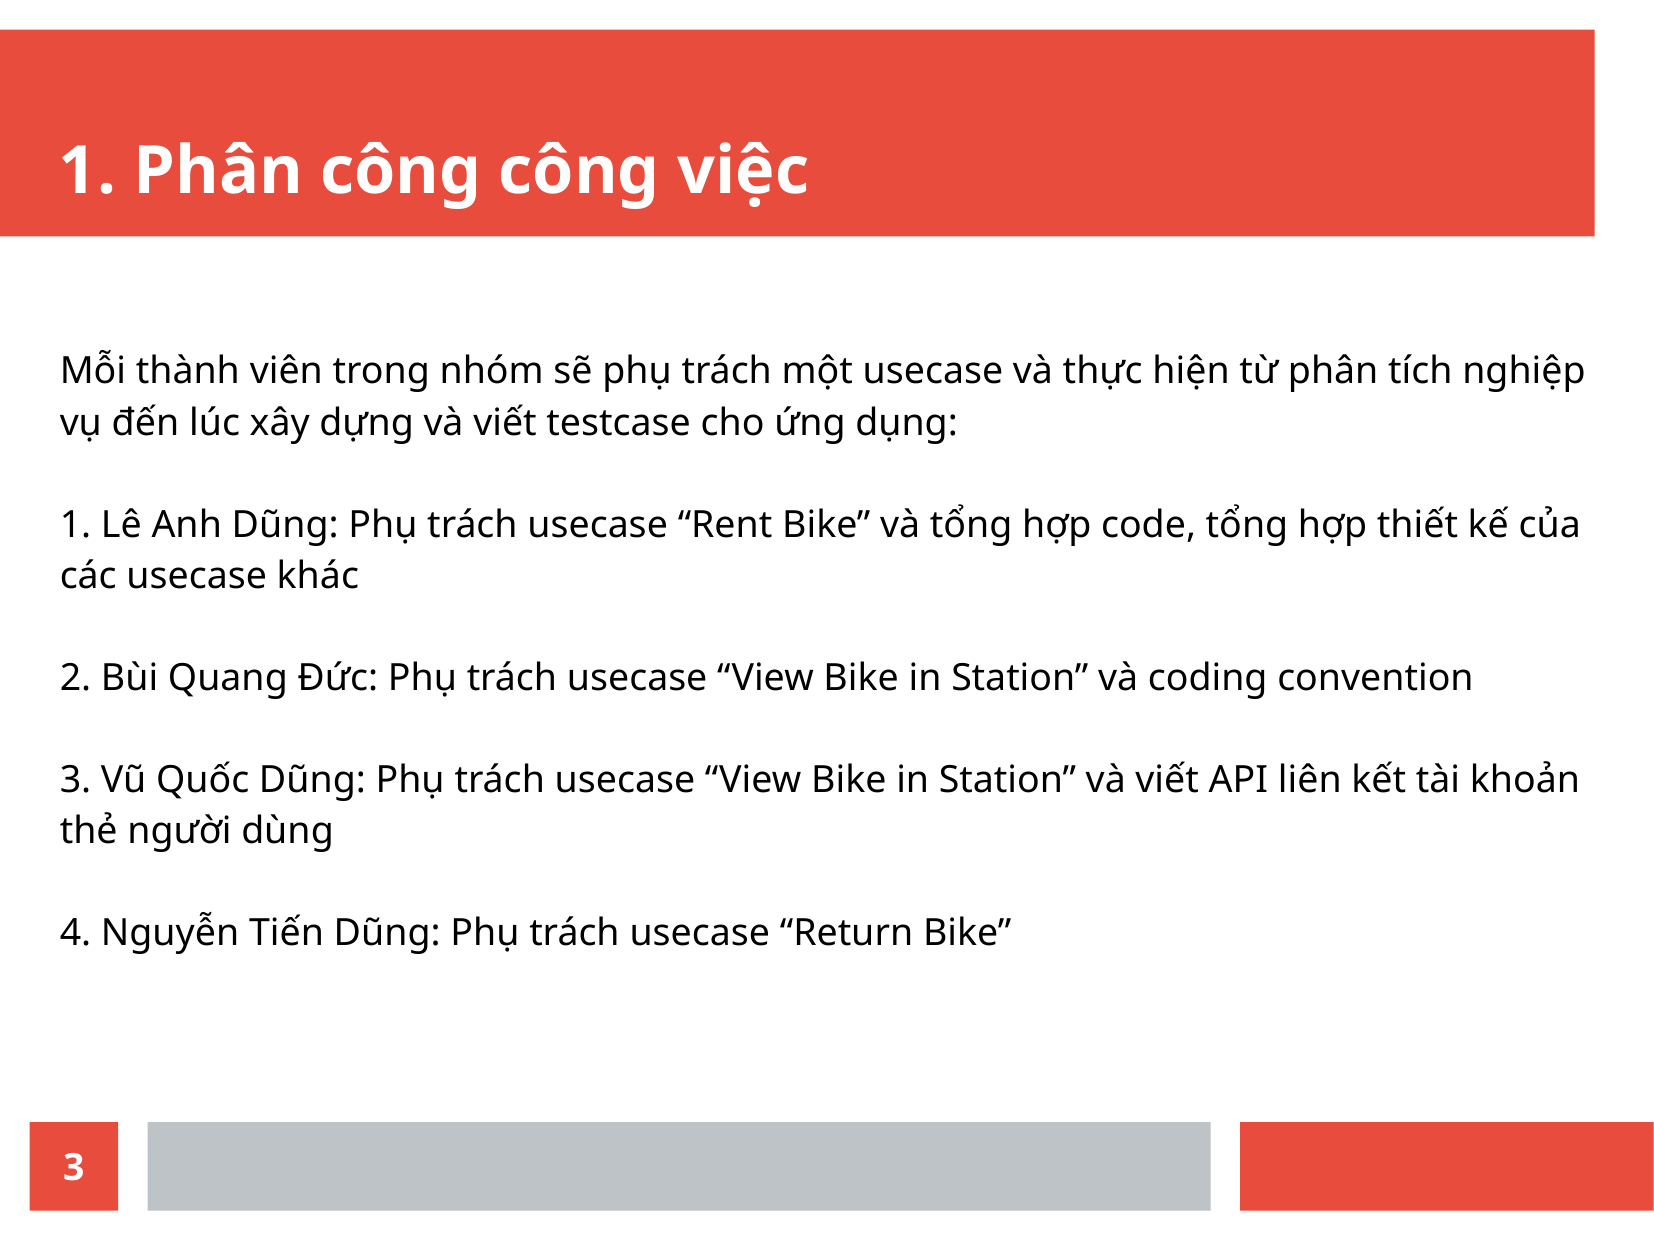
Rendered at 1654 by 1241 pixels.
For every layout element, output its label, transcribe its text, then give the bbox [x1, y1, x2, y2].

text_box Mỗi thành viên trong nhóm sẽ phụ trách một usecase và thực hiện từ phân tích nghiệp vụ đến lúc xây dựng và viết testcase cho ứng dụng: 1. Lê Anh Dũng: Phụ trách usecase “Rent Bike” và tổng hợp code, tổng hợp thiết kế của các usecase khác 2. Bùi Quang Đức: Phụ trách usecase “View Bike in Station” và coding convention 3. Vũ Quốc Dũng: Phụ trách usecase “View Bike in Station” và viết API liên kết tài khoản thẻ người dùng 4. Nguyễn Tiến Dũng: Phụ trách usecase “Return Bike” [45, 336, 1611, 923]
title 1. Phân công công việc [59, 59, 1595, 207]
text_box [29, 1122, 119, 1211]
